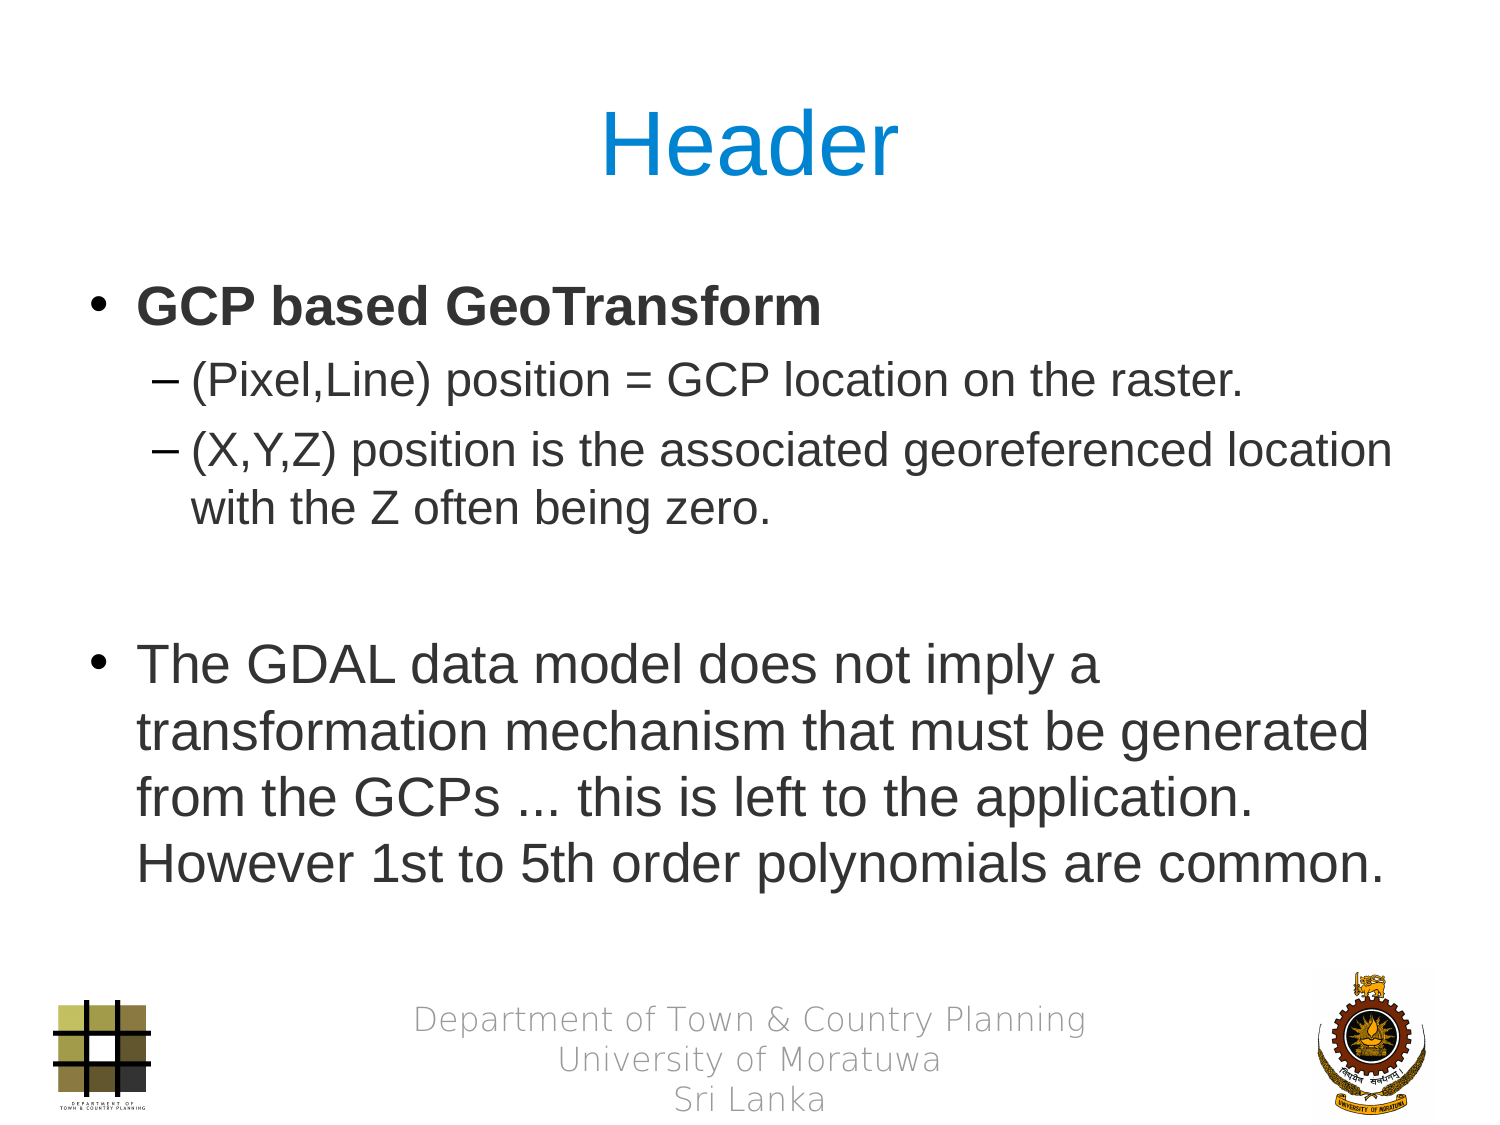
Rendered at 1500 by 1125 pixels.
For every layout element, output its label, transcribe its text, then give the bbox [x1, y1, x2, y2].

picture [1312, 966, 1435, 1125]
picture [53, 1000, 151, 1110]
title Header [75, 45, 1426, 233]
list GCP based GeoTransform (Pixel,Line) position = GCP location on the raster. (X,Y,Z) position is the associated georeferenced location with the Z often being zero. The GDAL data model does not imply a transformation mechanism that must be generated from the GCPs ... this is left to the application. However 1st to 5th order polynomials are common. [75, 262, 1426, 916]
